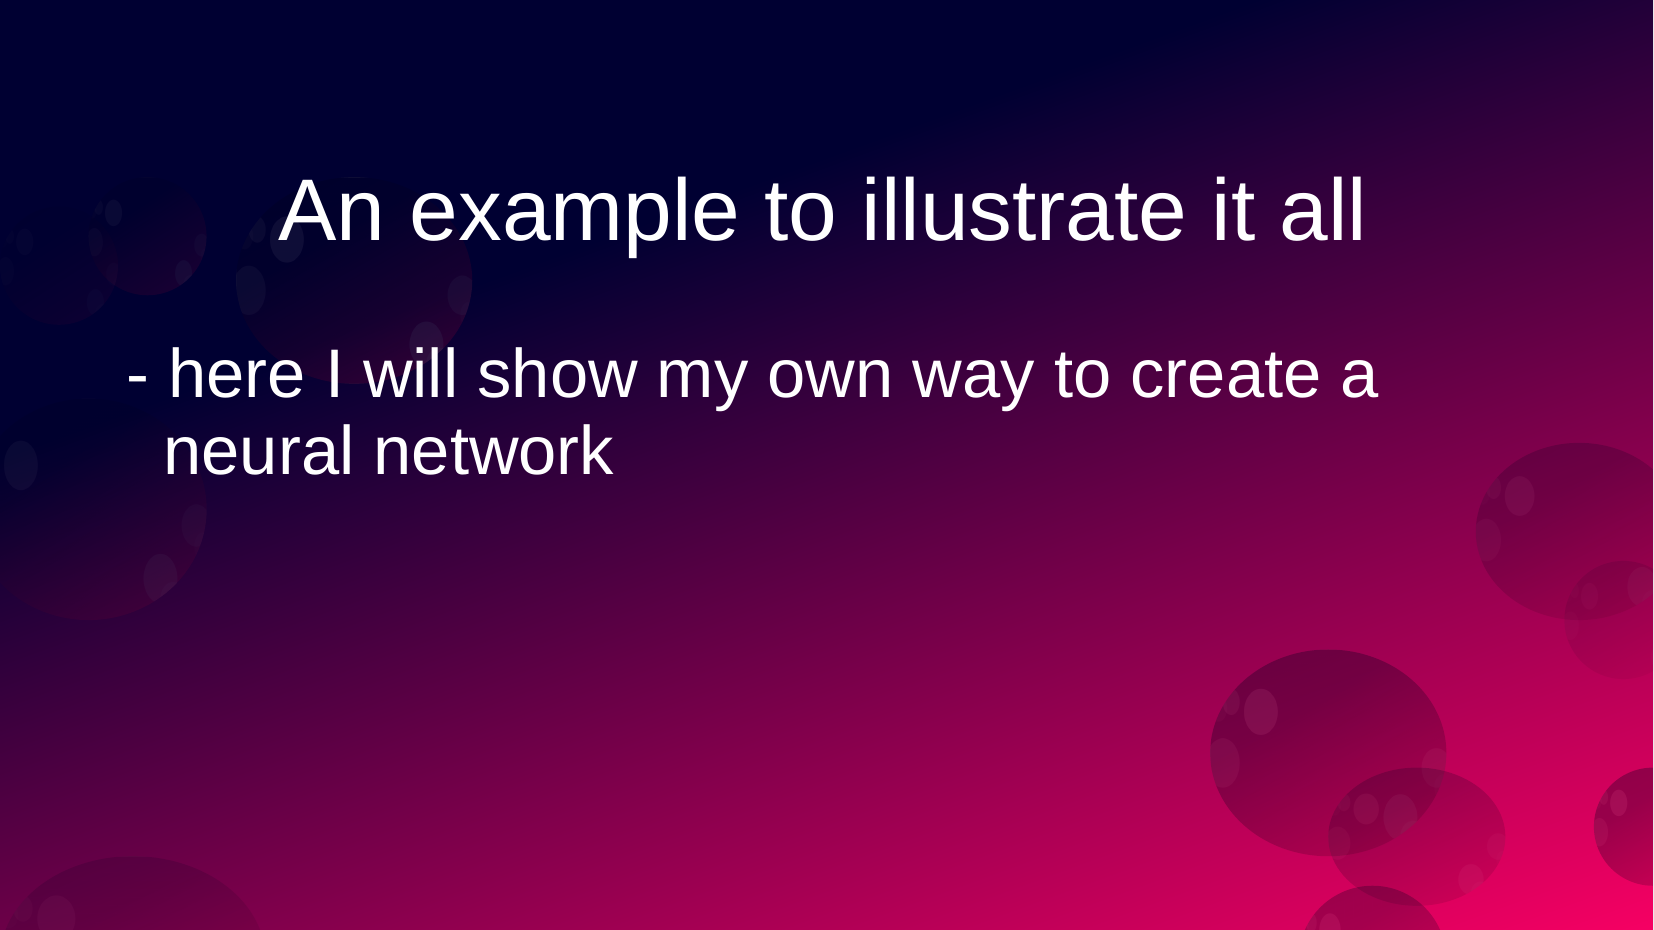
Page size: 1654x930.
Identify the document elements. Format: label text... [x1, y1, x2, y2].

title An example to illustrate it all - here I will show my own way to create a neural network [88, 11, 1565, 638]
picture [1648, 0, 1654, 930]
